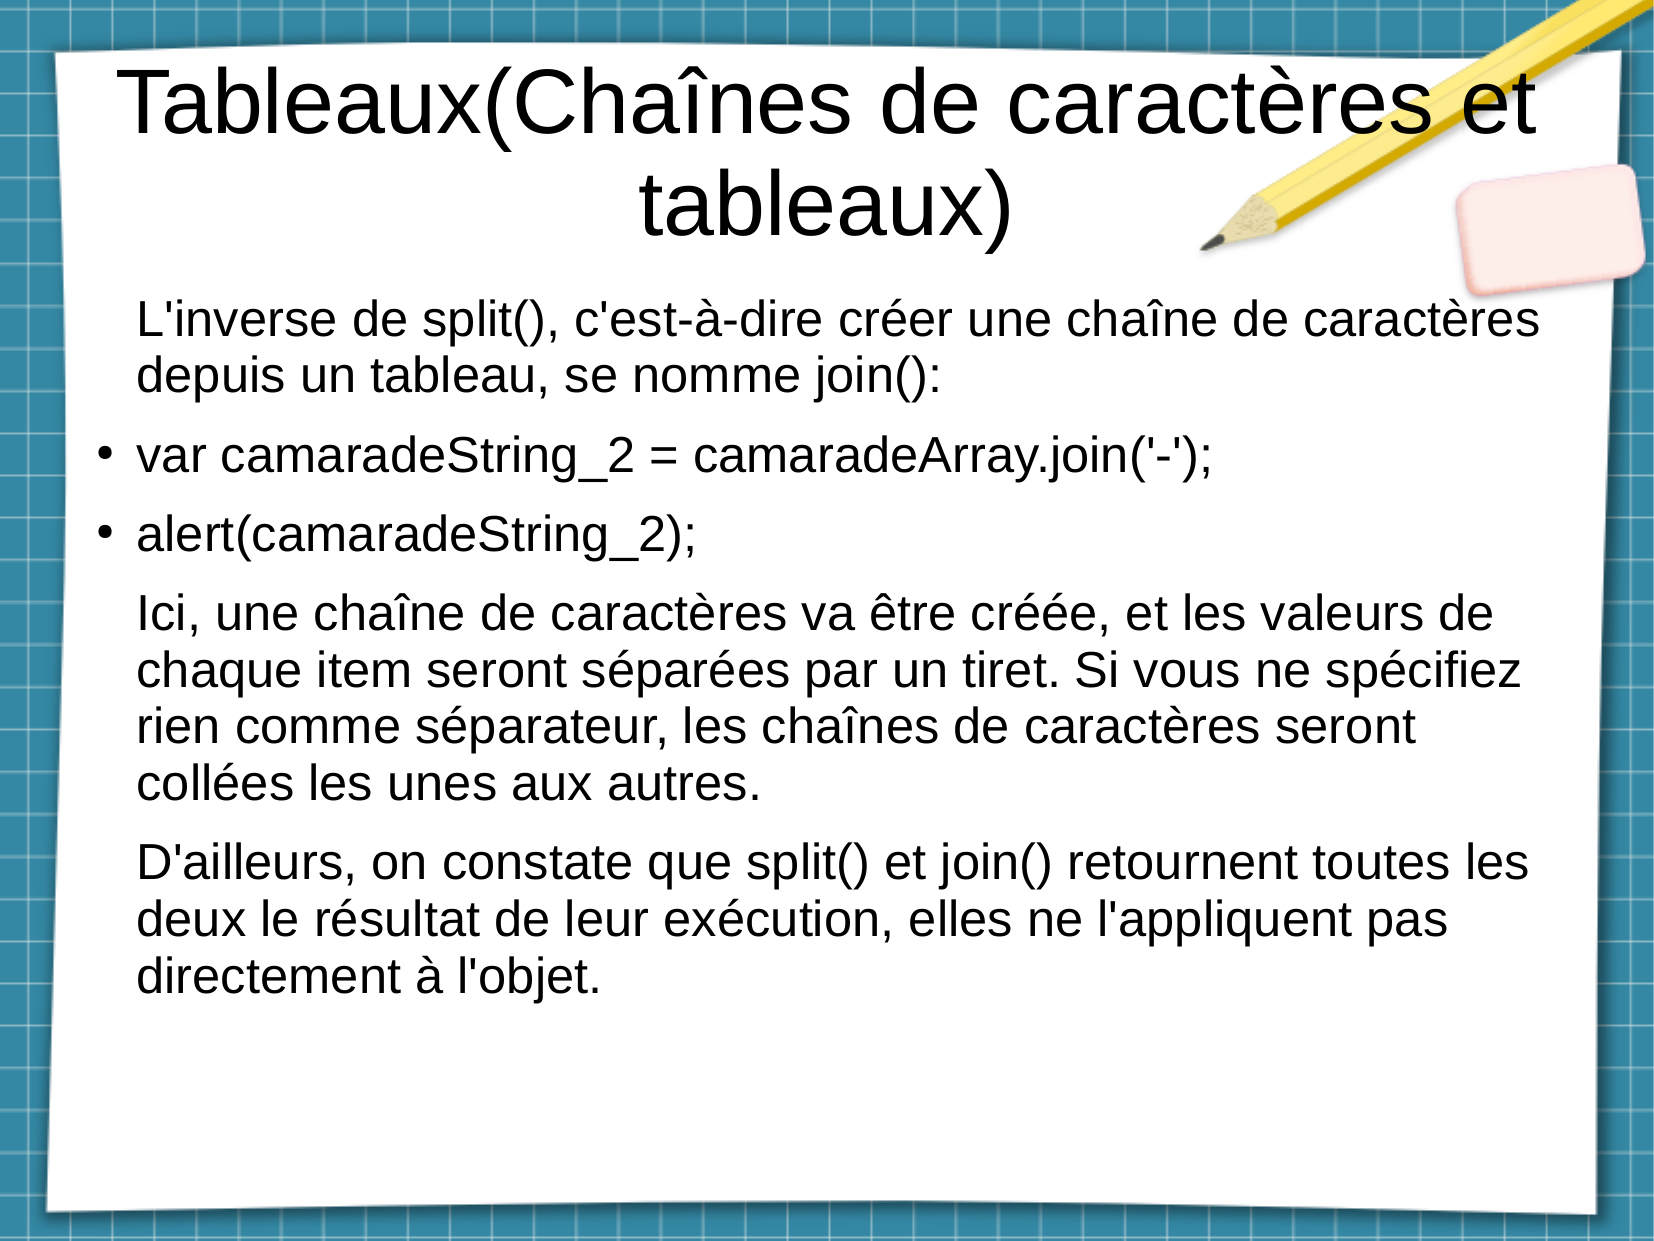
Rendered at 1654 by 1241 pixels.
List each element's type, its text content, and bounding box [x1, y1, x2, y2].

picture [0, 0, 1654, 1241]
list L'inverse de split(), c'est-à-dire créer une chaîne de caractères depuis un tableau, se nomme join(): var camaradeString_2 = camaradeArray.join('-'); alert(camaradeString_2); Ici, une chaîne de caractères va être créée, et les valeurs de chaque item seront séparées par un tiret. Si vous ne spécifiez rien comme séparateur, les chaînes de caractères seront collées les unes aux autres. D'ailleurs, on constate que split() et join() retournent toutes les deux le résultat de leur exécution, elles ne l'appliquent pas directement à l'objet. [82, 290, 1571, 1010]
title Tableaux(Chaînes de caractères et tableaux) [82, 49, 1571, 257]
